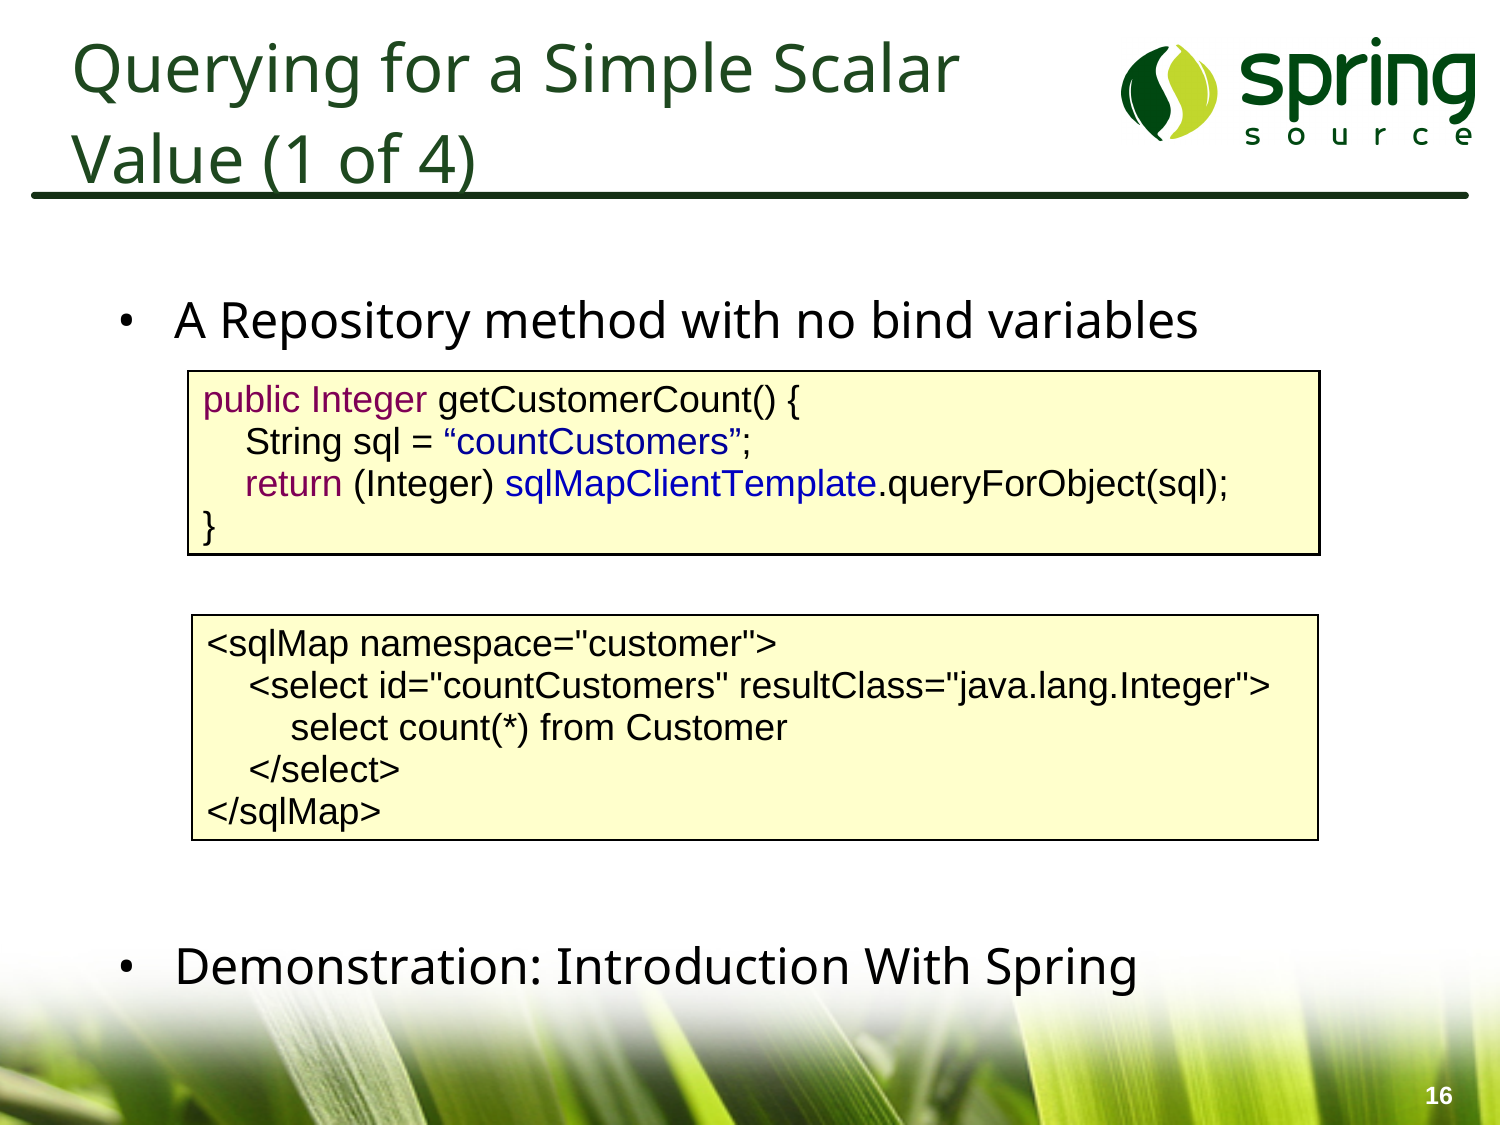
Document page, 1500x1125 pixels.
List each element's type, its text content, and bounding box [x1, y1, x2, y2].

text_box <sqlMap namespace="customer"> <select id="countCustomers" resultClass="java.lang.Integer"> select count(*) from Customer </select> </sqlMap> [191, 614, 1319, 841]
title Querying for a Simple Scalar Value (1 of 4) [56, 13, 1089, 192]
picture [1121, 37, 1475, 145]
list A Repository method with no bind variables Demonstration: Introduction With Spring [103, 277, 1404, 940]
picture [0, 944, 1500, 1125]
